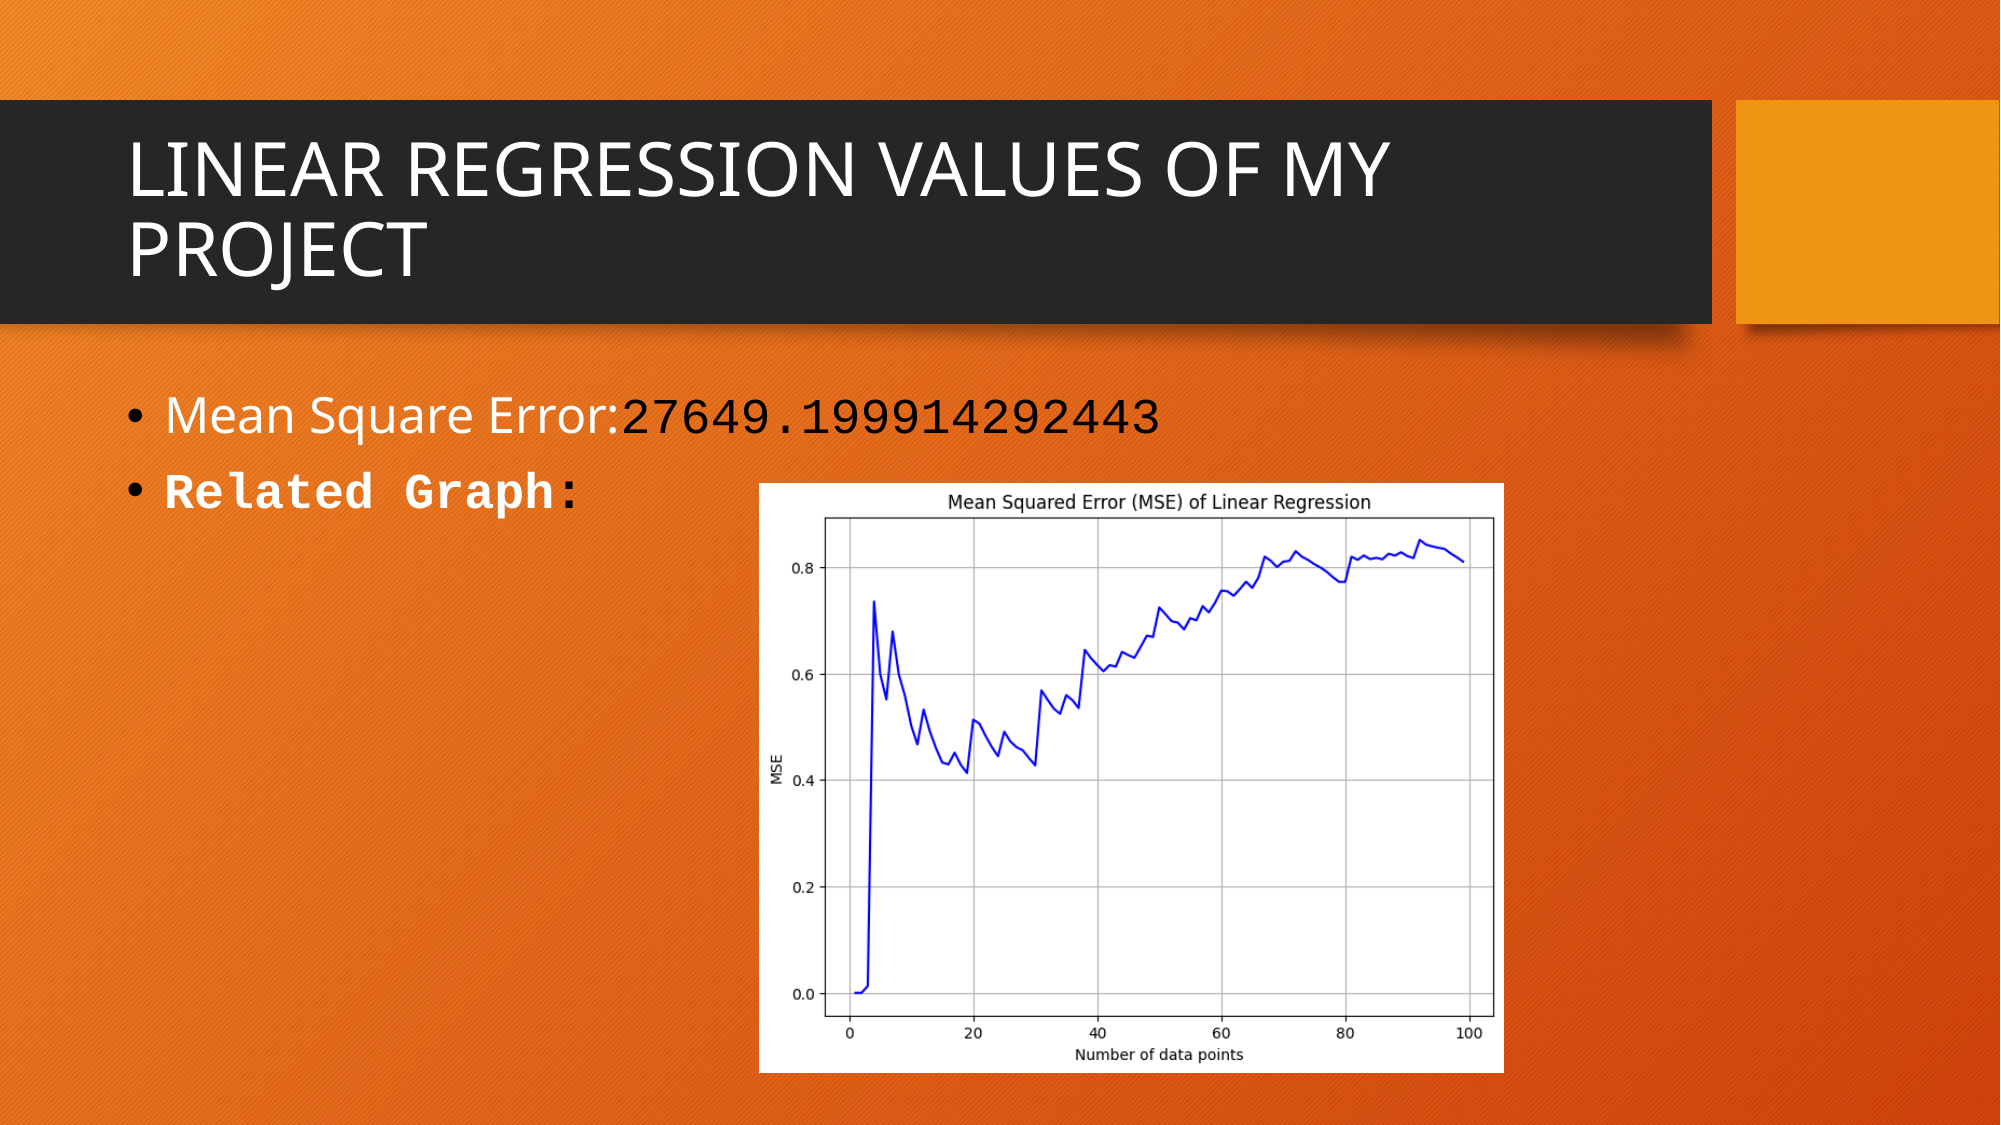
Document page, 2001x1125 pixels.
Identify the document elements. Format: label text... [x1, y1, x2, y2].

picture [759, 483, 1504, 1073]
title LINEAR REGRESSION VALUES OF MY PROJECT [111, 123, 1689, 301]
list Mean Square Error:27649.199914292443 Related Graph: [111, 383, 1689, 974]
